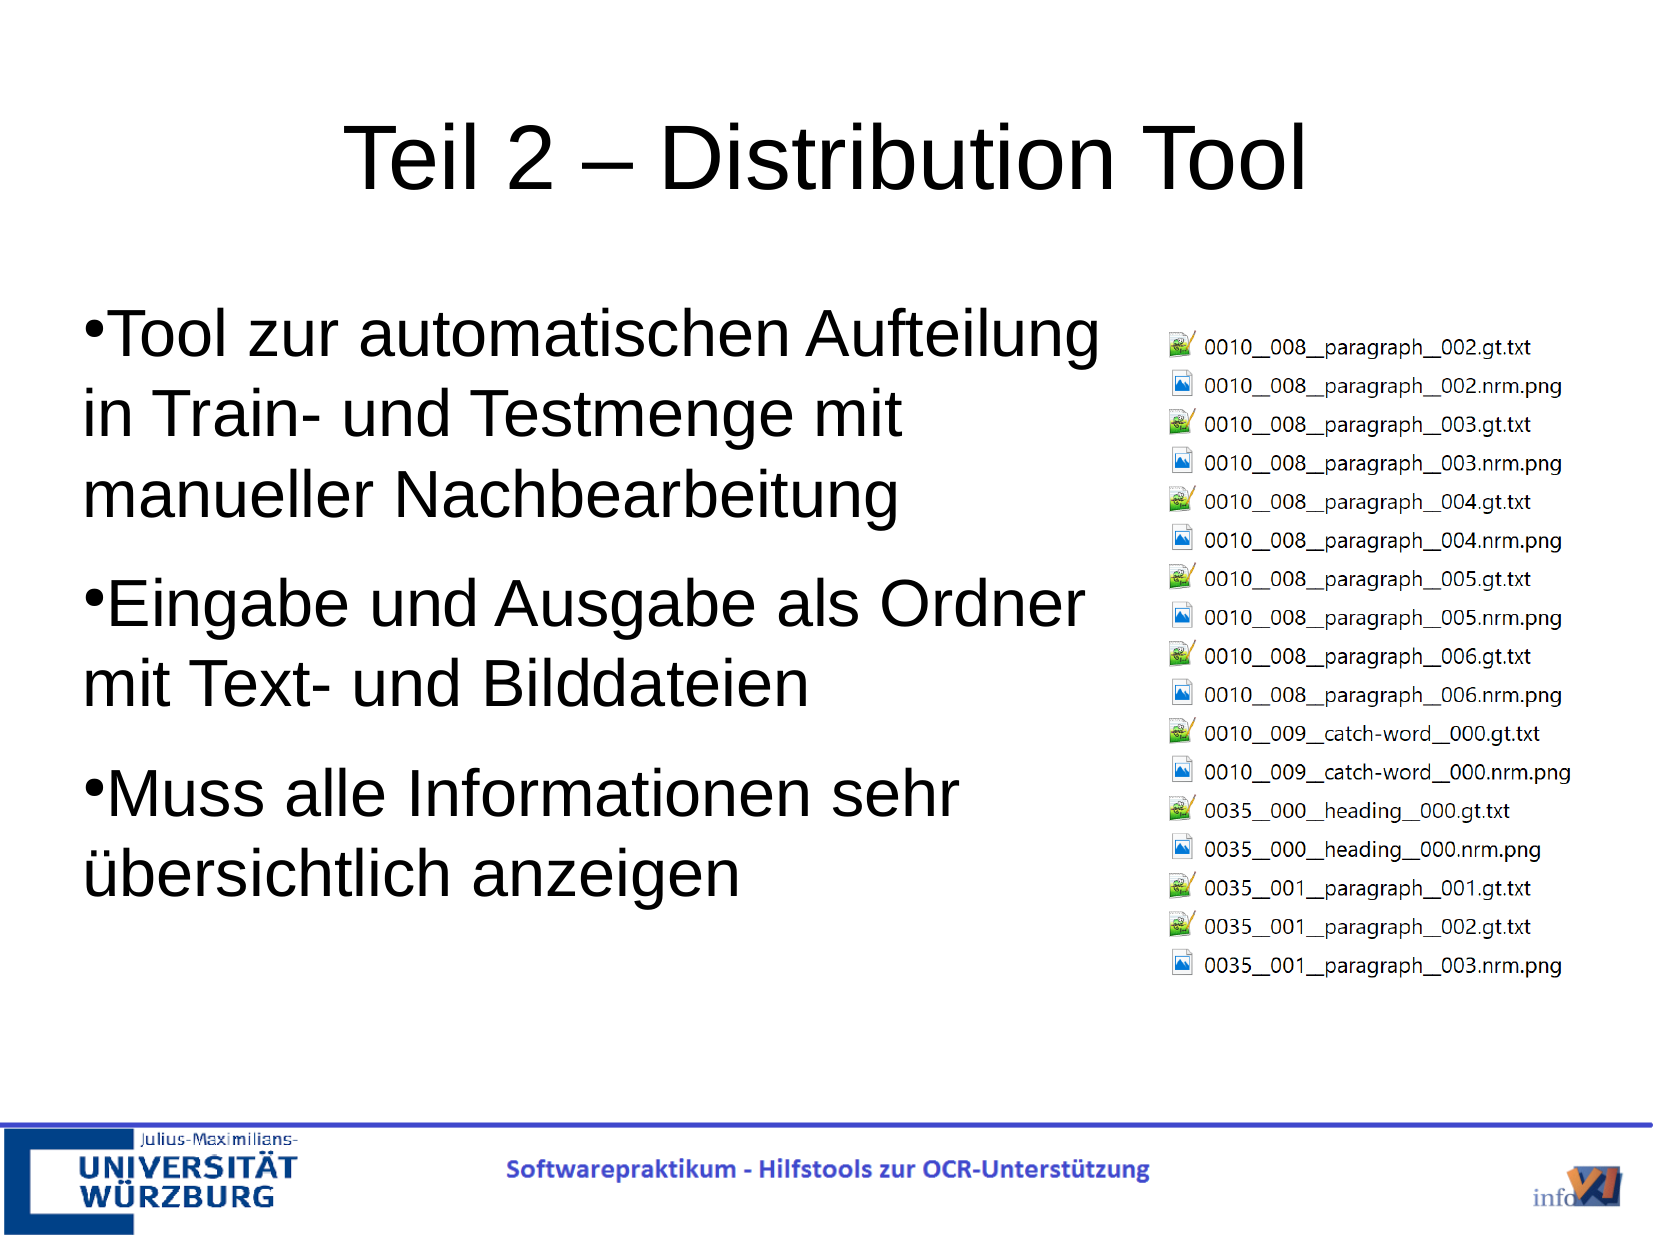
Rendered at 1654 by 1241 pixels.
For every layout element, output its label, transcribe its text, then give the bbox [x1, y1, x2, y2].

title Teil 2 – Distribution Tool [82, 49, 1571, 257]
list Tool zur automatischen Aufteilung in Train- und Testmenge mit manueller Nachbearbeitung Eingabe und Ausgabe als Ordner mit Text- und Bilddateien Muss alle Informationen sehr übersichtlich anzeigen [82, 290, 1123, 1109]
picture [1128, 330, 1595, 986]
